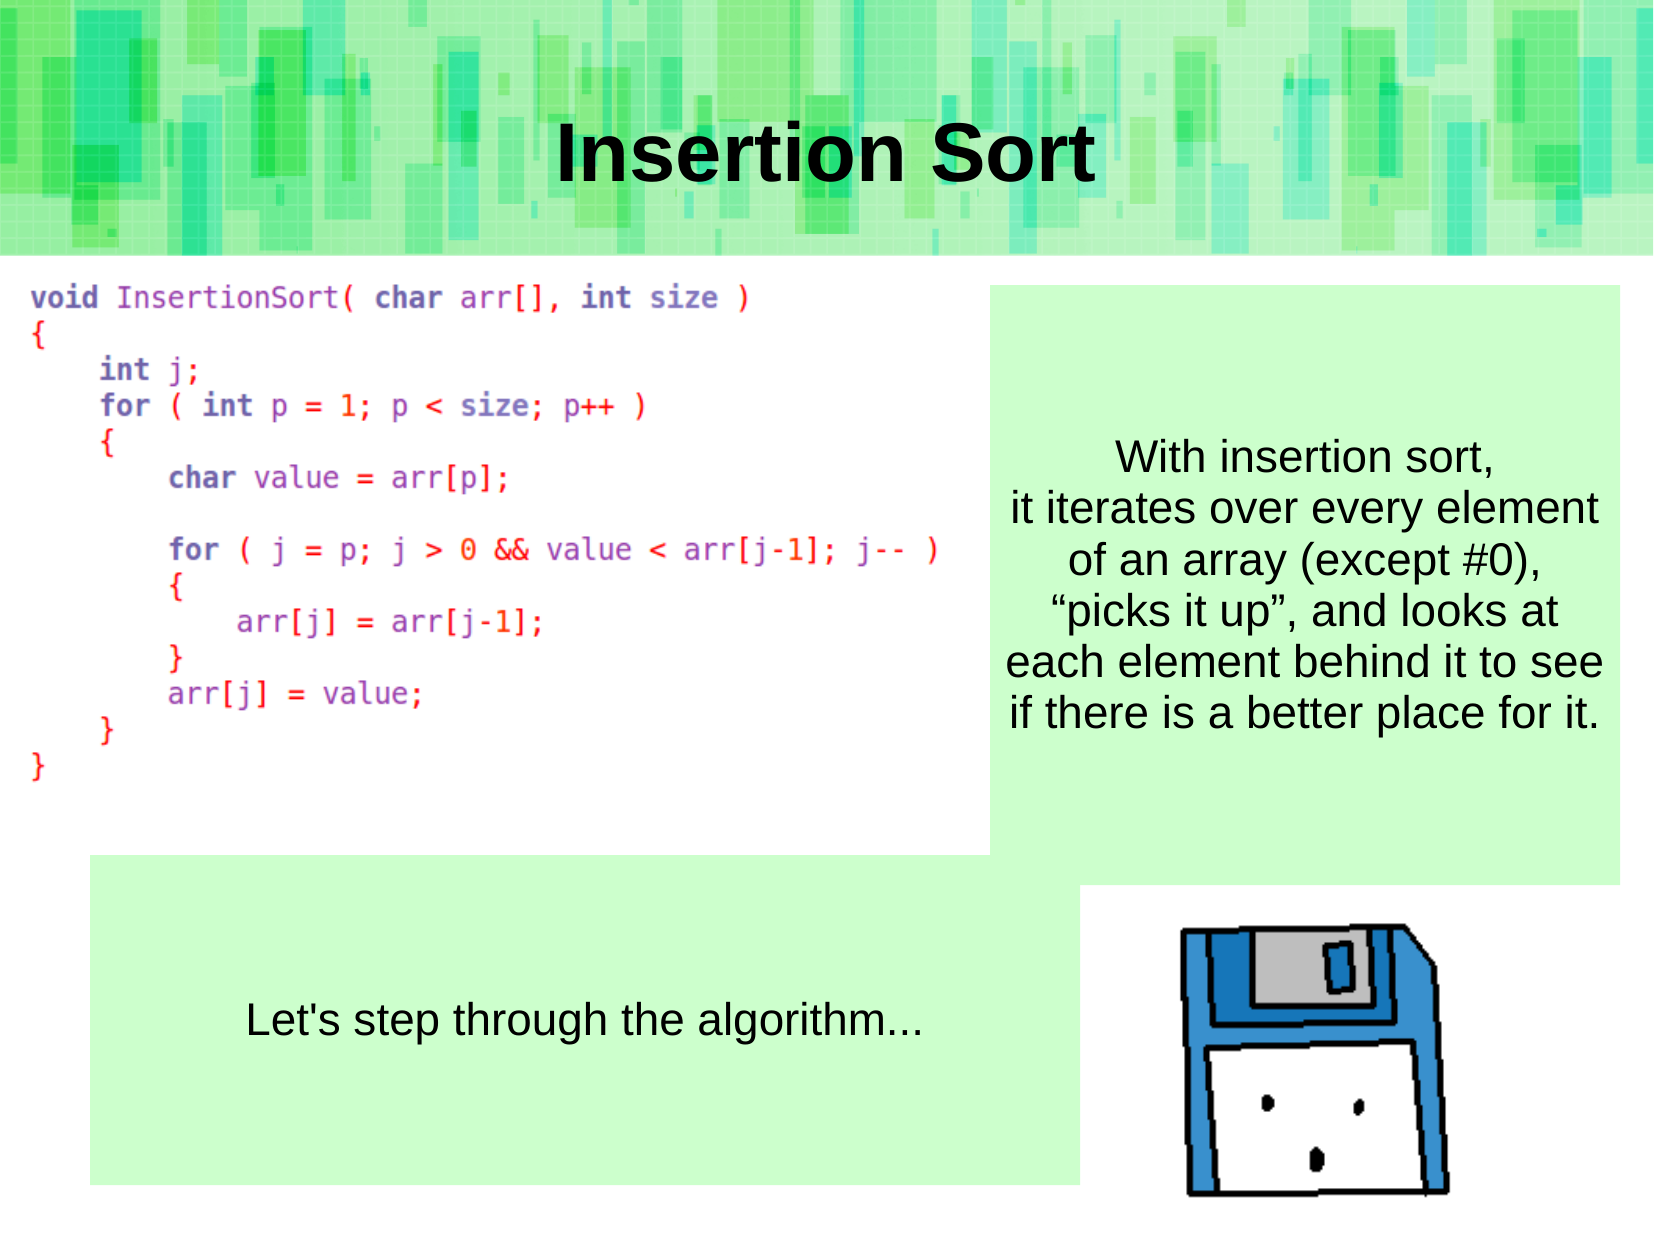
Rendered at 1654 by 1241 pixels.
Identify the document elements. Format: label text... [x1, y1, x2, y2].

text_box With insertion sort, it iterates over every element of an array (except #0), “picks it up”, and looks at each element behind it to see if there is a better place for it. [990, 285, 1621, 886]
picture [0, 0, 1654, 1241]
text_box Let's step through the algorithm... [90, 855, 1081, 1186]
title Insertion Sort [82, 49, 1571, 257]
